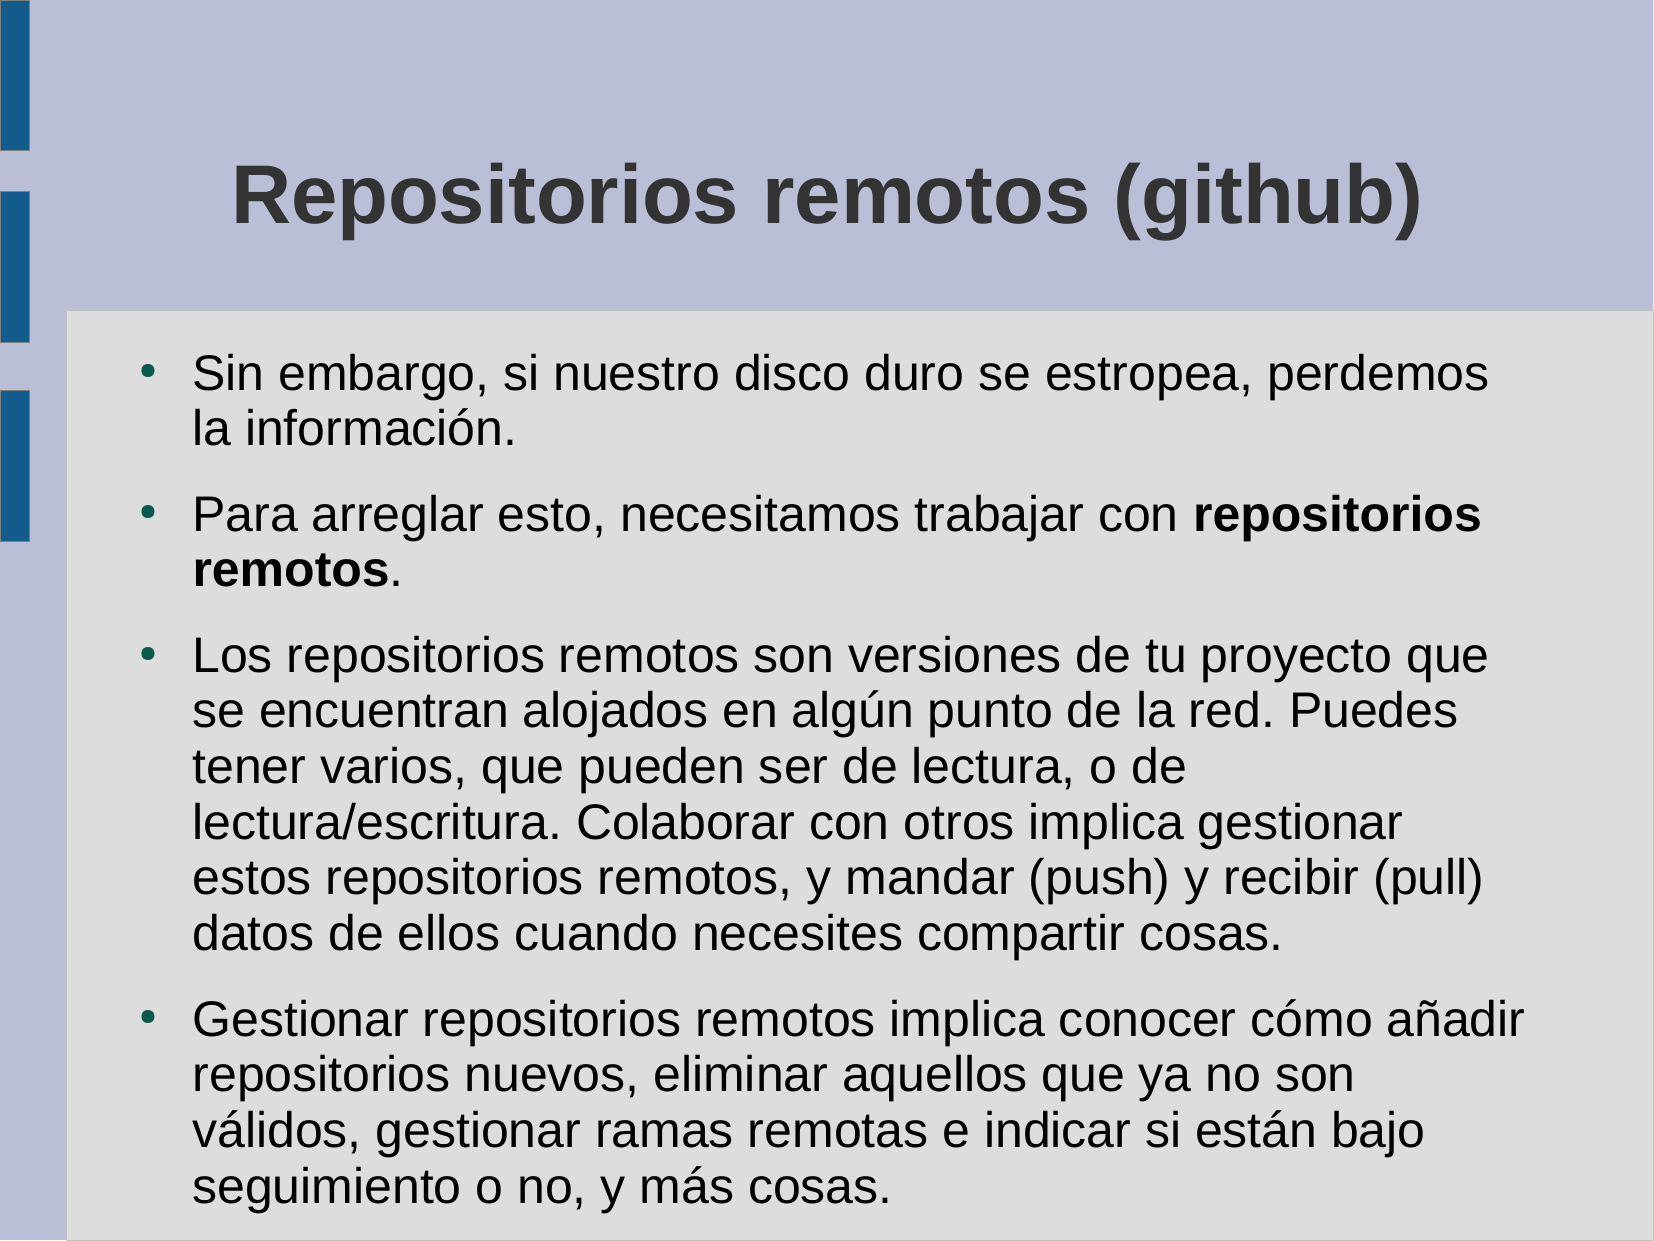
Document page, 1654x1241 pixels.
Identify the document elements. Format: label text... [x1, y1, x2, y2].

title Repositorios remotos (github) [121, 91, 1534, 299]
list Sin embargo, si nuestro disco duro se estropea, perdemos la información. Para arreglar esto, necesitamos trabajar con repositorios remotos. Los repositorios remotos son versiones de tu proyecto que se encuentran alojados en algún punto de la red. Puedes tener varios, que pueden ser de lectura, o de lectura/escritura. Colaborar con otros implica gestionar estos repositorios remotos, y mandar (push) y recibir (pull) datos de ellos cuando necesites compartir cosas. Gestionar repositorios remotos implica conocer cómo añadir repositorios nuevos, eliminar aquellos que ya no son válidos, gestionar ramas remotas e indicar si están bajo seguimiento o no, y más cosas. [121, 344, 1534, 1217]
